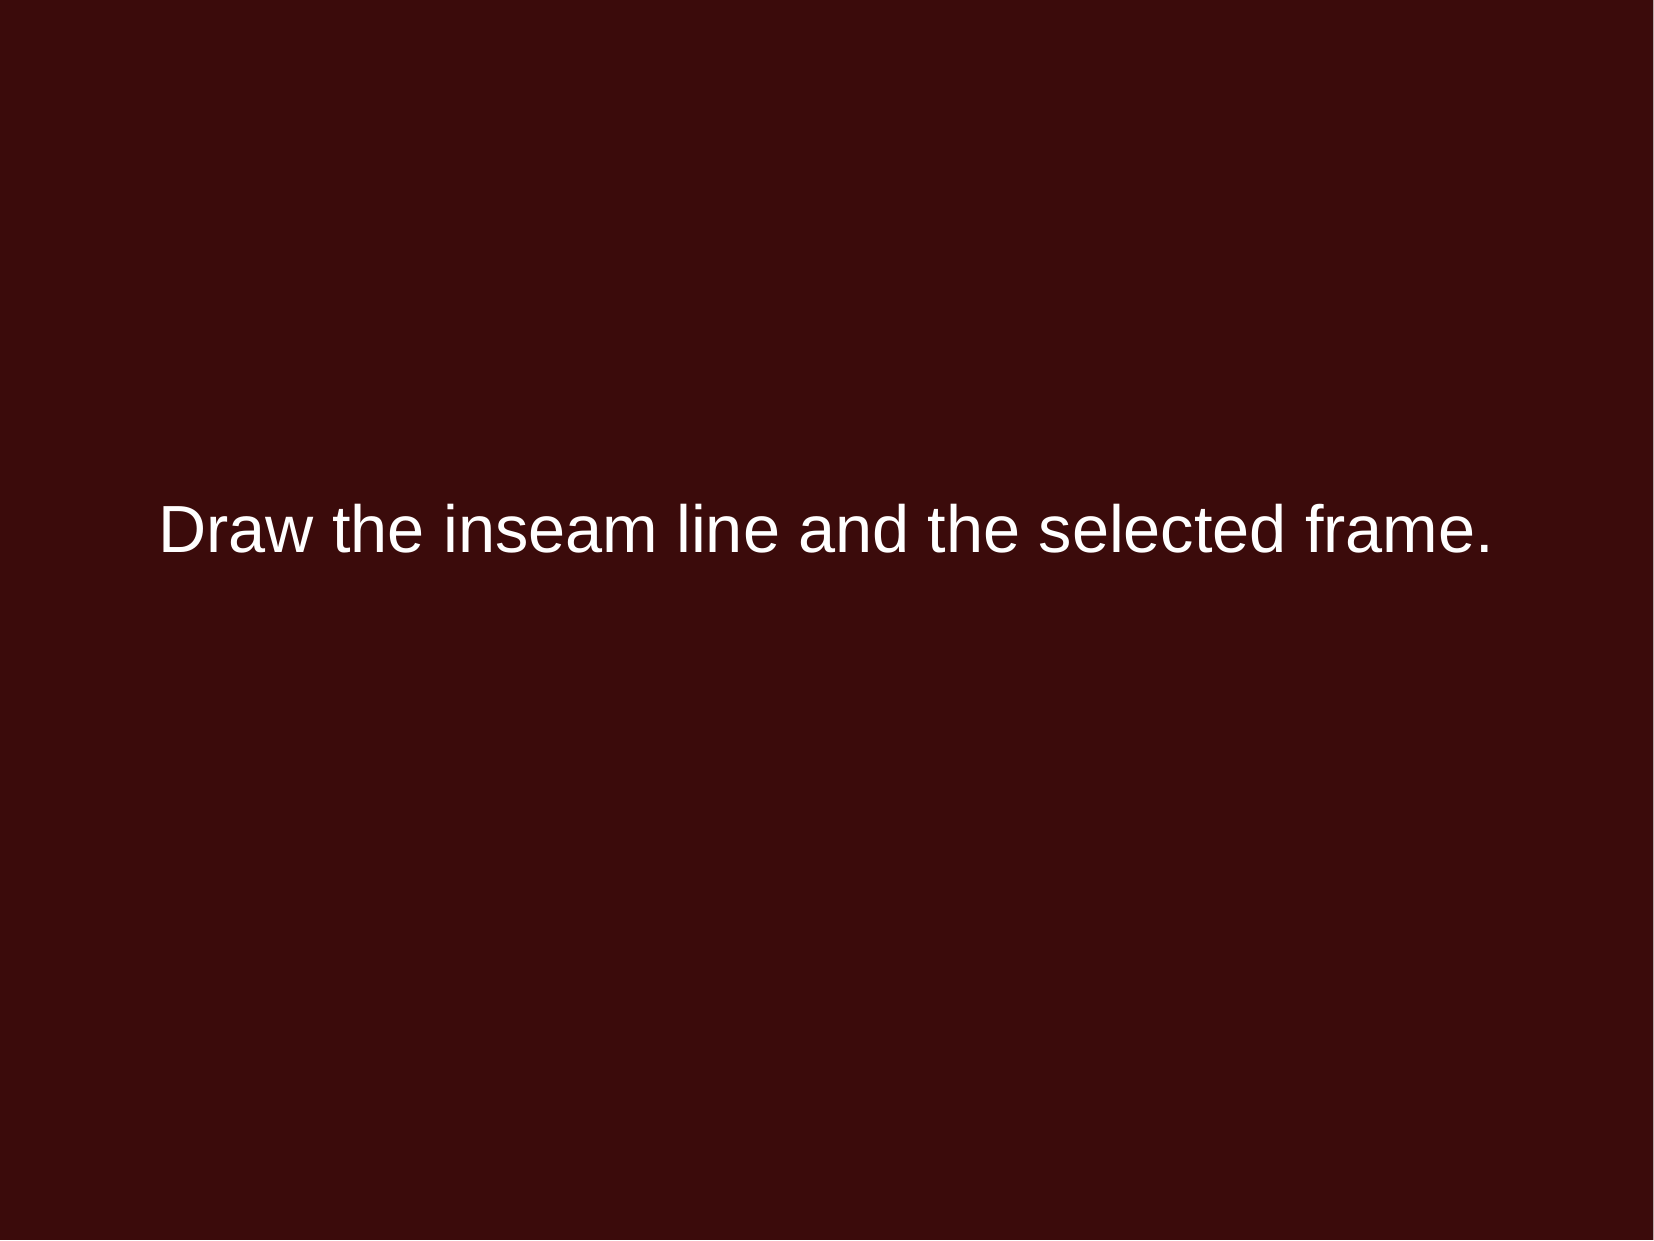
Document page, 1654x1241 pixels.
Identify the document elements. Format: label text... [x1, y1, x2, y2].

subtitle Draw the inseam line and the selected frame. [82, 49, 1571, 1010]
